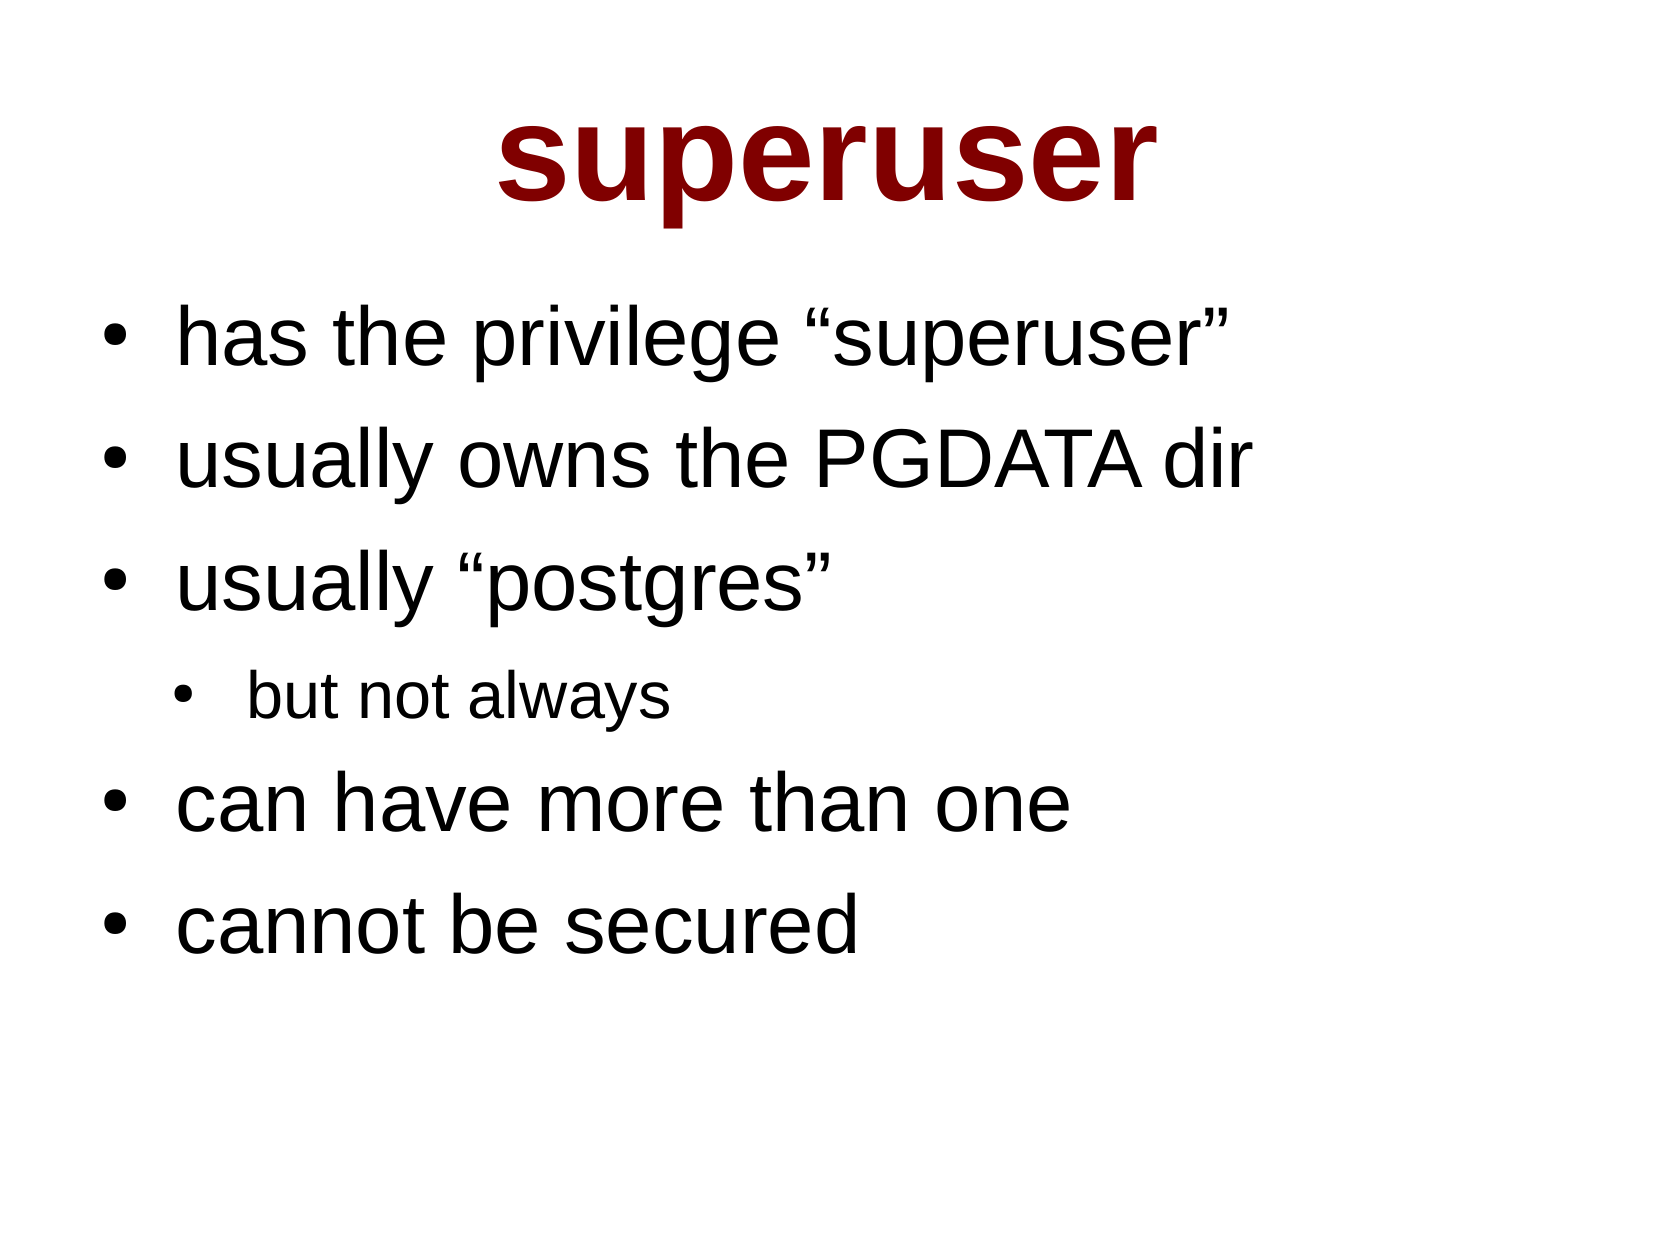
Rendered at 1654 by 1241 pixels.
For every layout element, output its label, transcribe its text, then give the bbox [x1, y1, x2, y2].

list has the privilege “superuser” usually owns the PGDATA dir usually “postgres” but not always can have more than one cannot be secured [82, 290, 1571, 1010]
title superuser [82, 49, 1571, 257]
